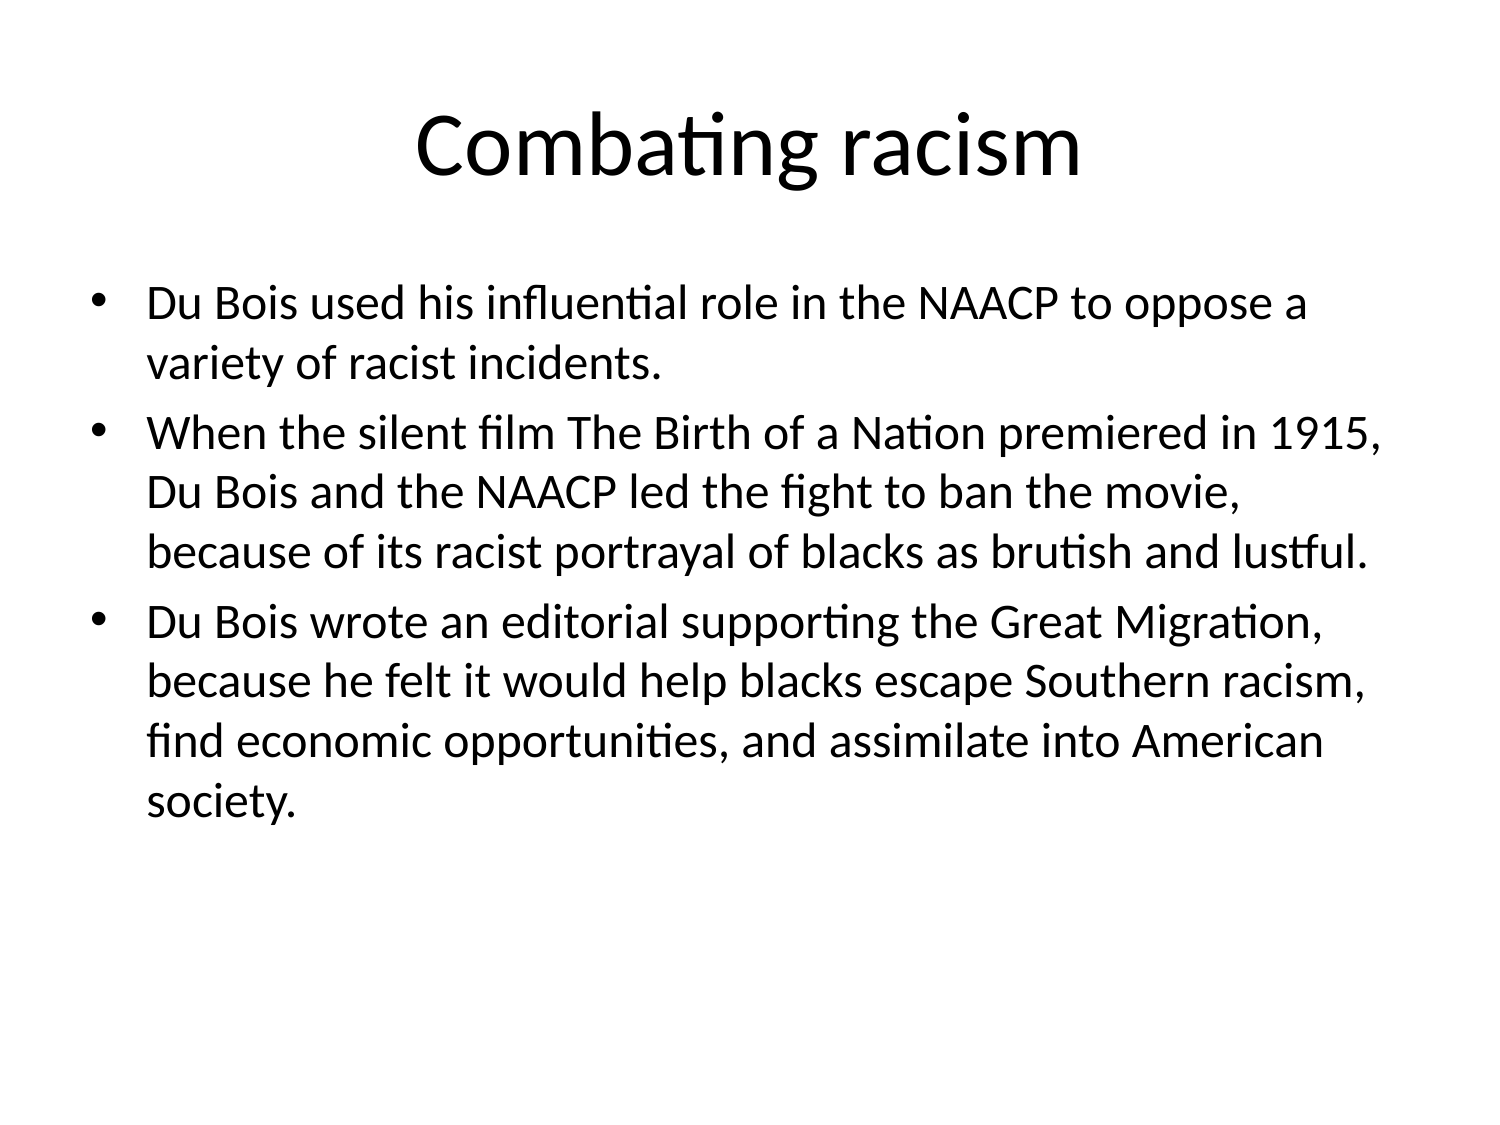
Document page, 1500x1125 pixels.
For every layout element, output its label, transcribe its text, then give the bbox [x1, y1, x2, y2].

list Du Bois used his influential role in the NAACP to oppose a variety of racist incidents. When the silent film The Birth of a Nation premiered in 1915, Du Bois and the NAACP led the fight to ban the movie, because of its racist portrayal of blacks as brutish and lustful. Du Bois wrote an editorial supporting the Great Migration, because he felt it would help blacks escape Southern racism, find economic opportunities, and assimilate into American society. [75, 262, 1425, 1005]
title Combating racism [75, 45, 1425, 233]
